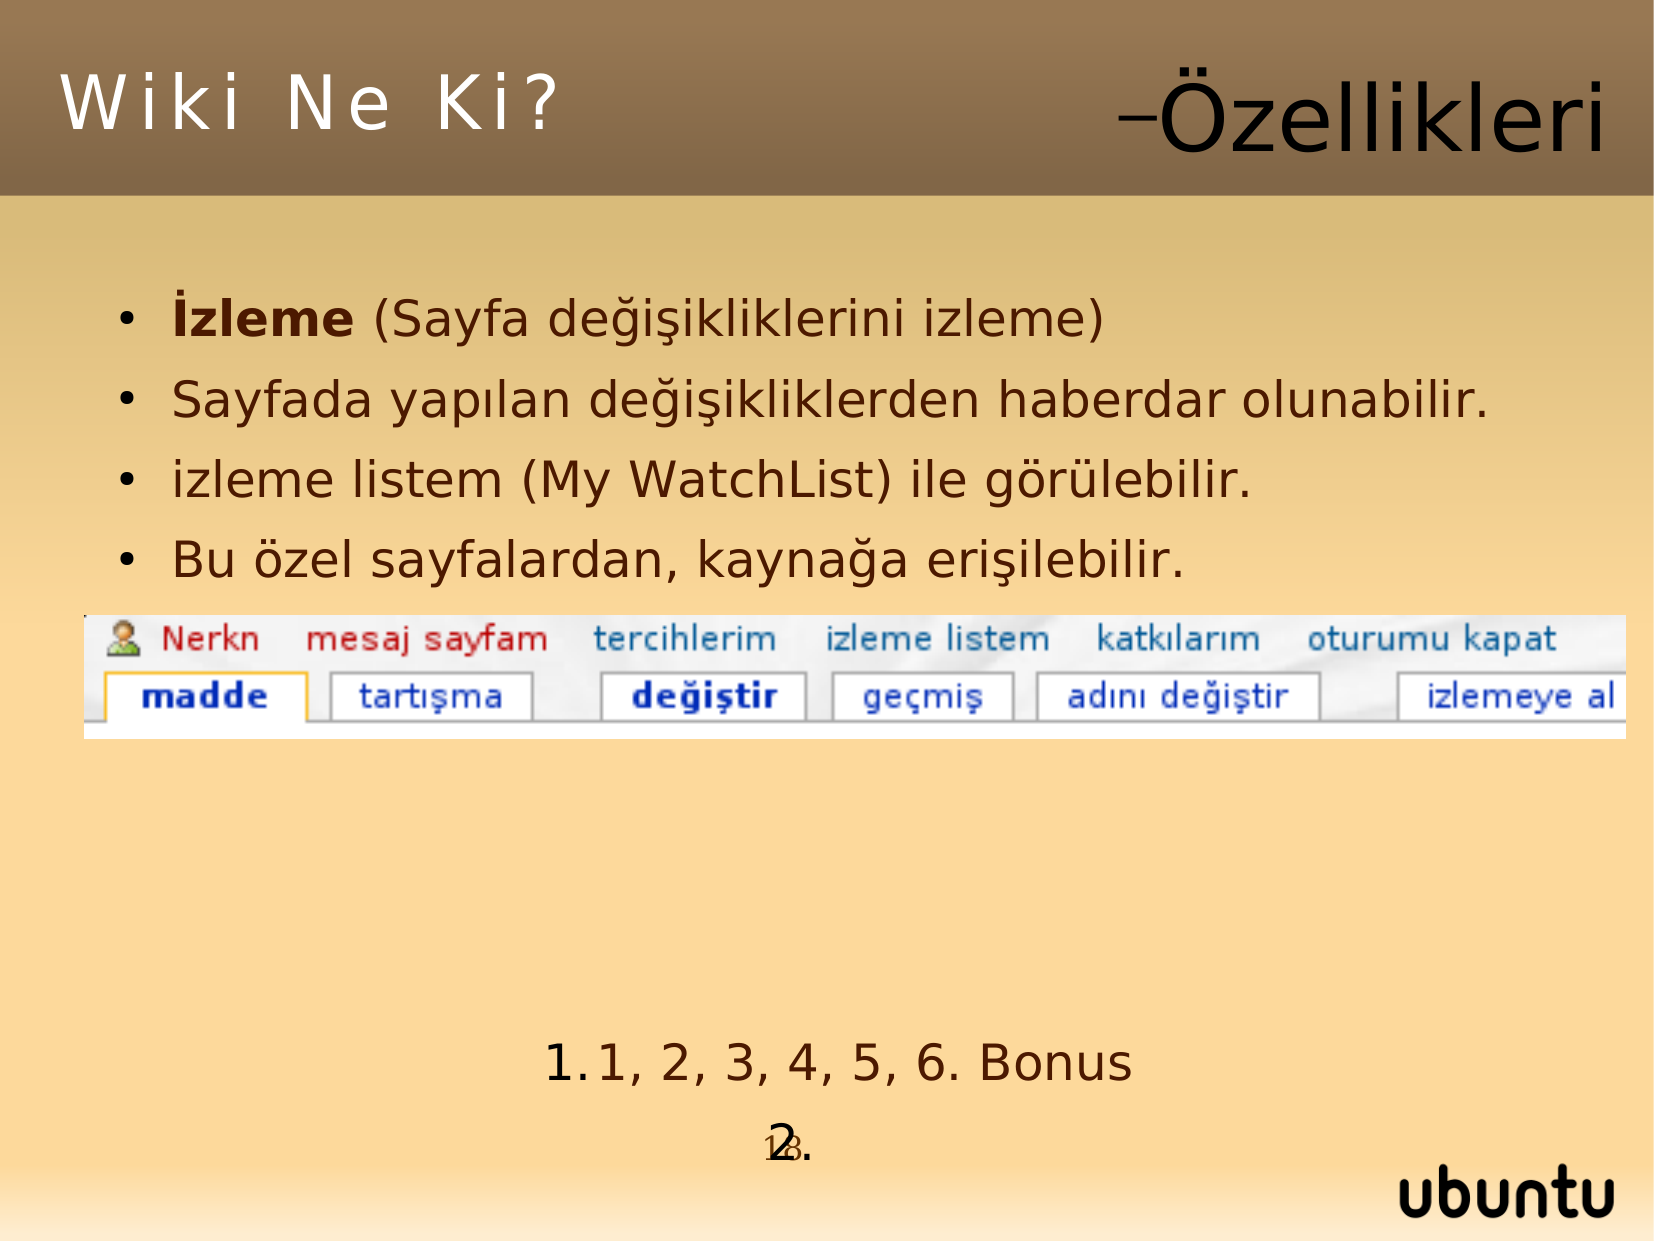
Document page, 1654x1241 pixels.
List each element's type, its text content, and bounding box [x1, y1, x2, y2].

picture [0, 0, 1654, 1241]
title Wiki Ne Ki? [59, 29, 1595, 178]
text_box Özellikleri [1092, 59, 1625, 182]
list 1, 2, 3, 4, 5, 6. Bonus [76, 1033, 1565, 1173]
list İzleme (Sayfa değişikliklerini izleme) Sayfada yapılan değişikliklerden haberdar olunabilir. izleme listem (My WatchList) ile görülebilir. Bu özel sayfalardan, kaynağa erişilebilir. [82, 290, 1571, 650]
